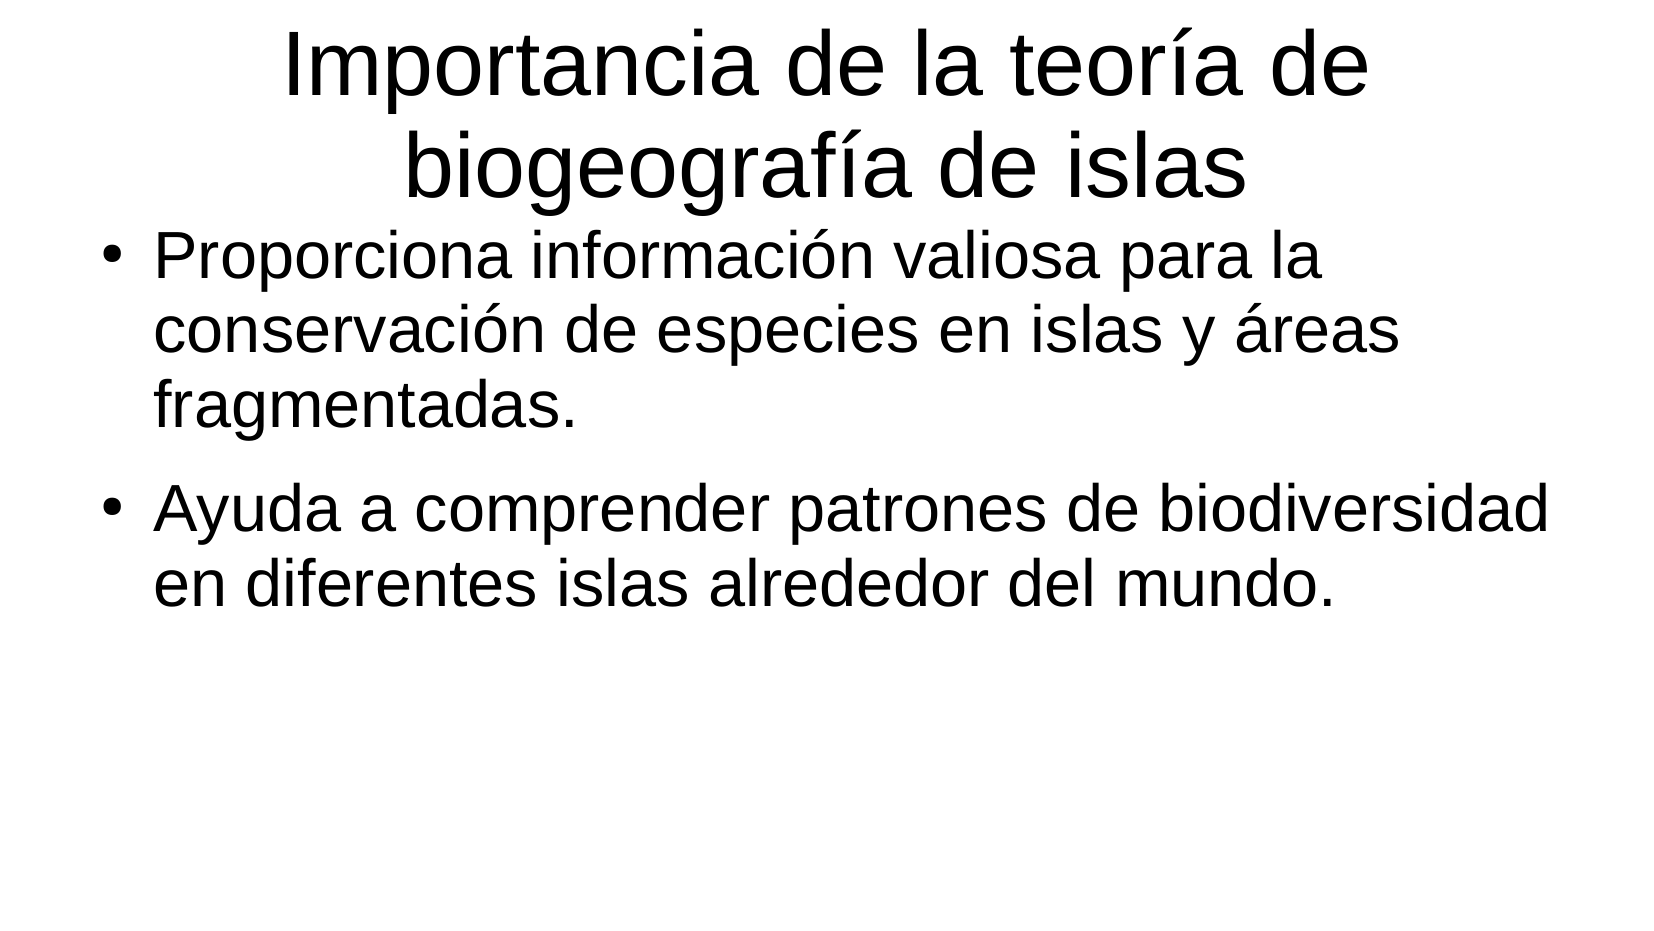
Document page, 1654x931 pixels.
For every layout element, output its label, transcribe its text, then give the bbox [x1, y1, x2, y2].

list Proporciona información valiosa para la conservación de especies en islas y áreas fragmentadas. Ayuda a comprender patrones de biodiversidad en diferentes islas alrededor del mundo. [82, 217, 1571, 758]
title Importancia de la teoría de biogeografía de islas [82, 12, 1571, 217]
